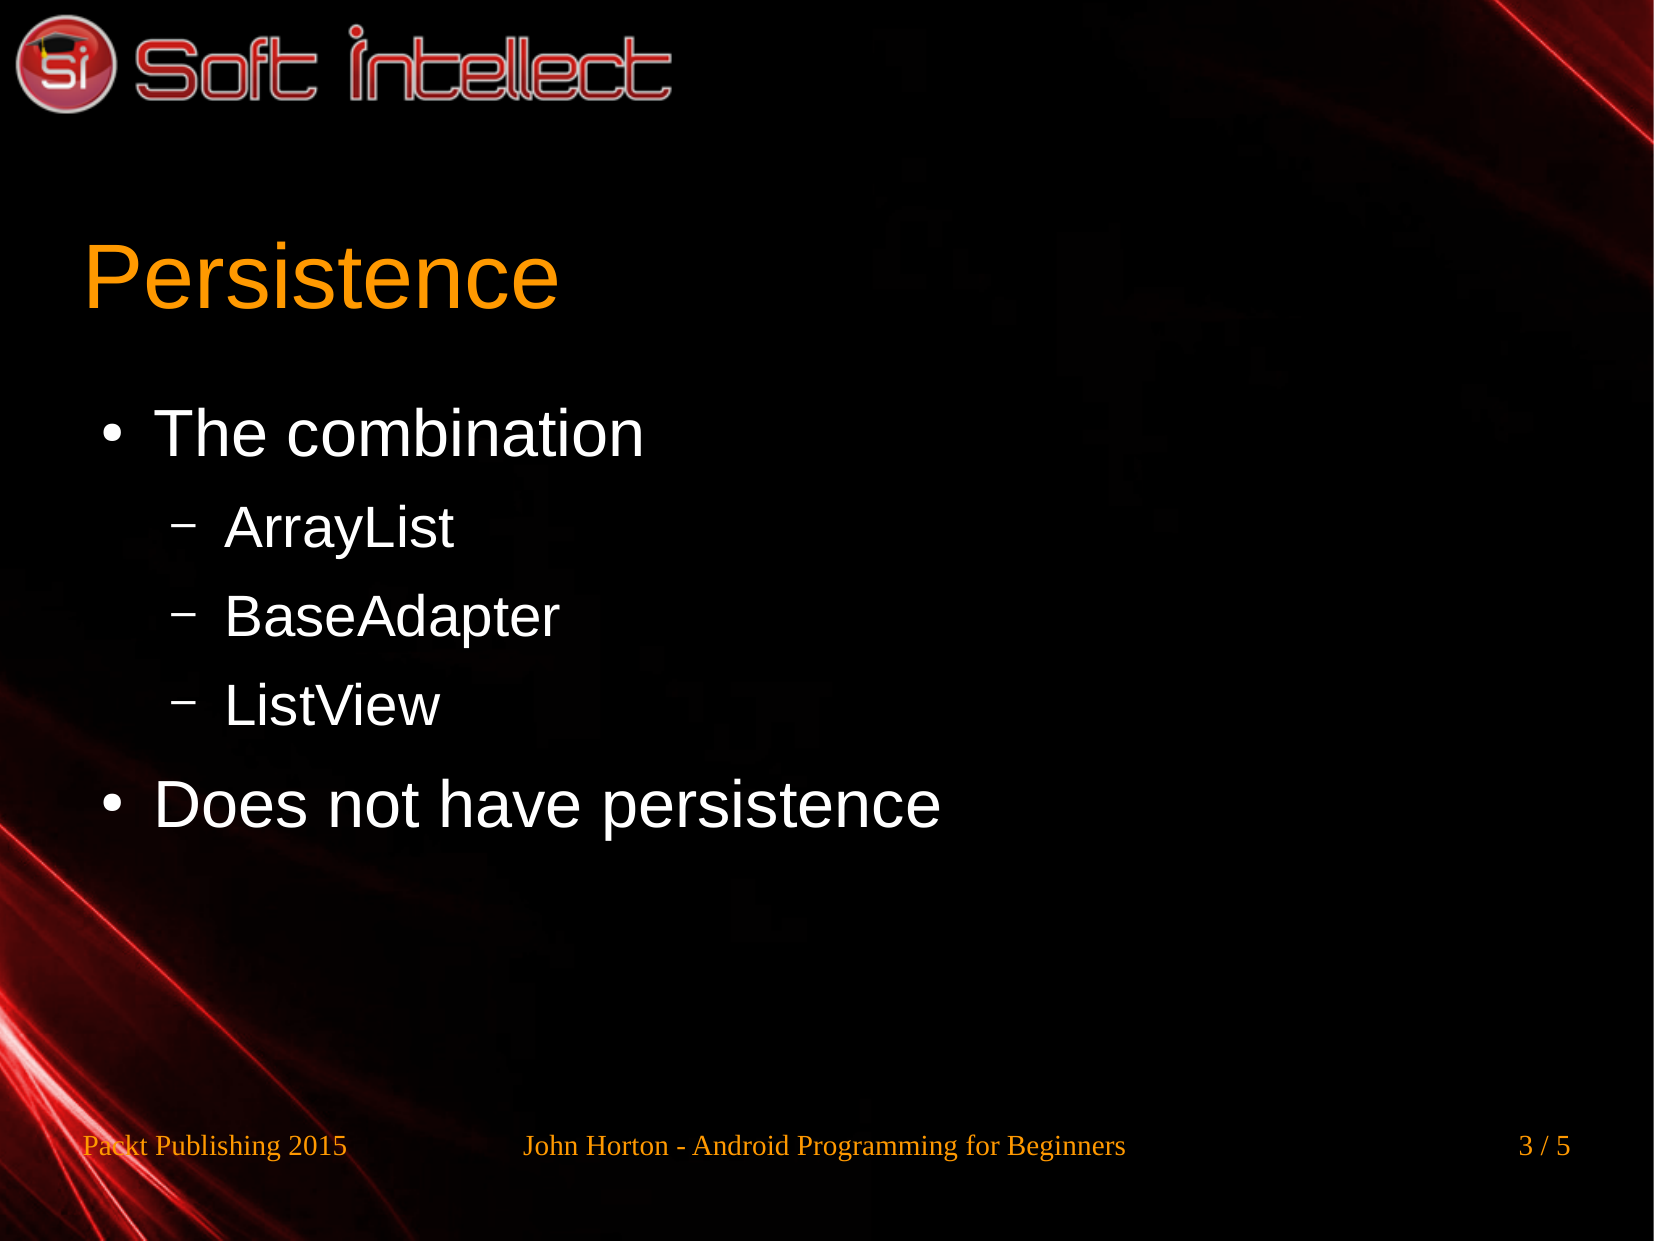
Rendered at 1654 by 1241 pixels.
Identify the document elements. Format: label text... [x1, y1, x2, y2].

list The combination ArrayList BaseAdapter ListView Does not have persistence [82, 396, 1571, 1116]
picture [0, 0, 1654, 1241]
title Persistence [82, 173, 1571, 381]
